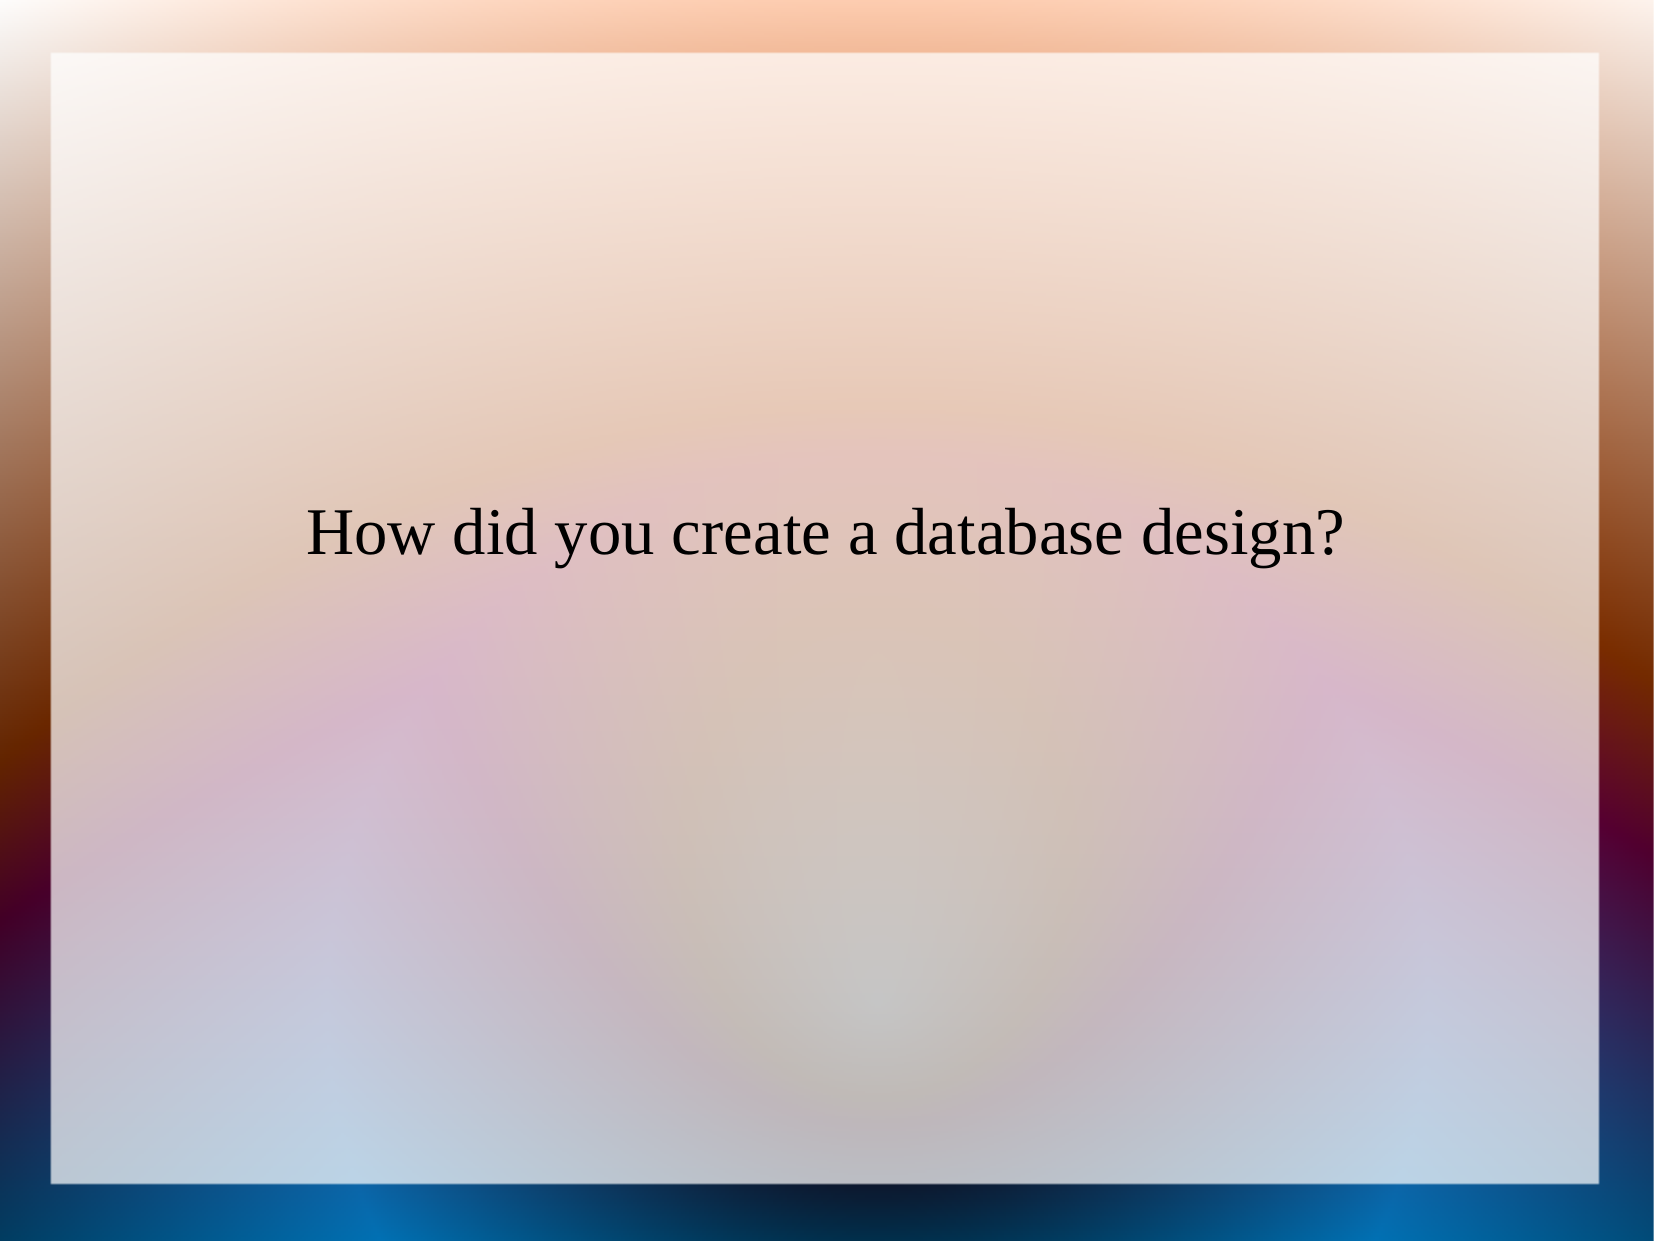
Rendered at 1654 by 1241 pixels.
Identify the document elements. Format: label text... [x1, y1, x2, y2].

subtitle How did you create a database design? [82, 55, 1571, 1010]
picture [0, 0, 1654, 1241]
